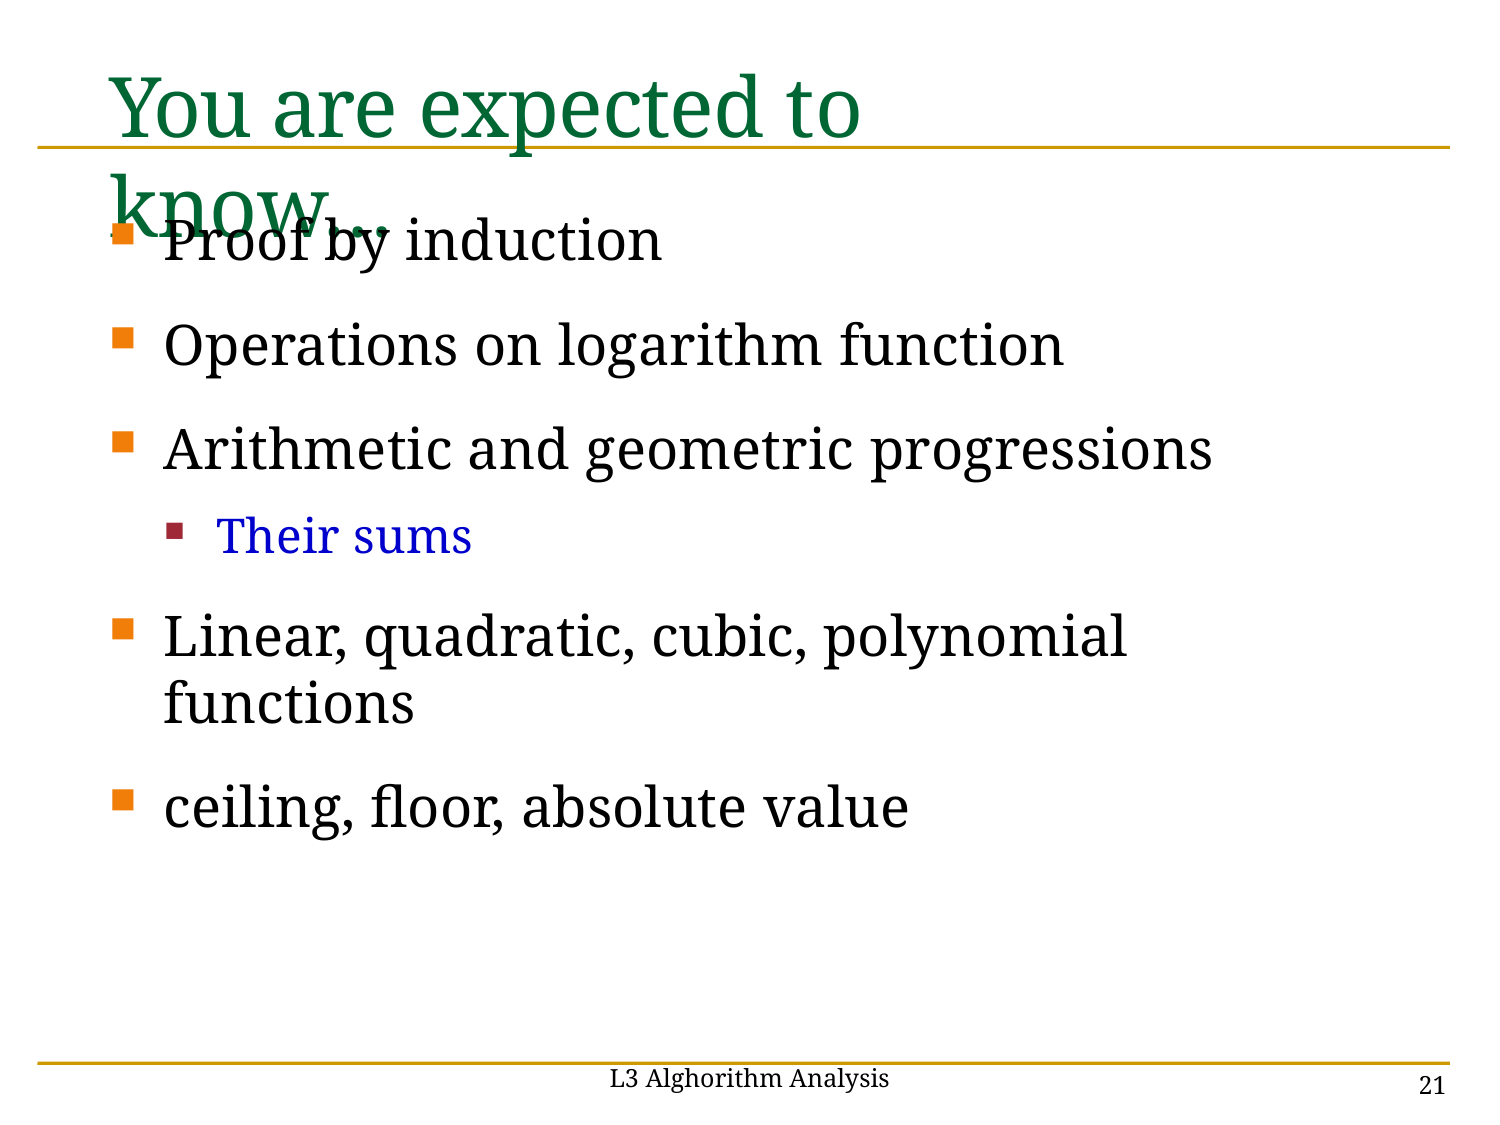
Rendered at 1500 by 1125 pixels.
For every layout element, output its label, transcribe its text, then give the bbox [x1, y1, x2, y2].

title You are expected to know… [107, 51, 1063, 166]
footer L3 Alghorithm Analysis [512, 1025, 988, 1100]
slide_number <number> [1111, 1036, 1462, 1112]
text_box Proof by induction Operations on logarithm function Arithmetic and geometric progressions Their sums Linear, quadratic, cubic, polynomial functions ceiling, floor, absolute value [107, 166, 1298, 839]
